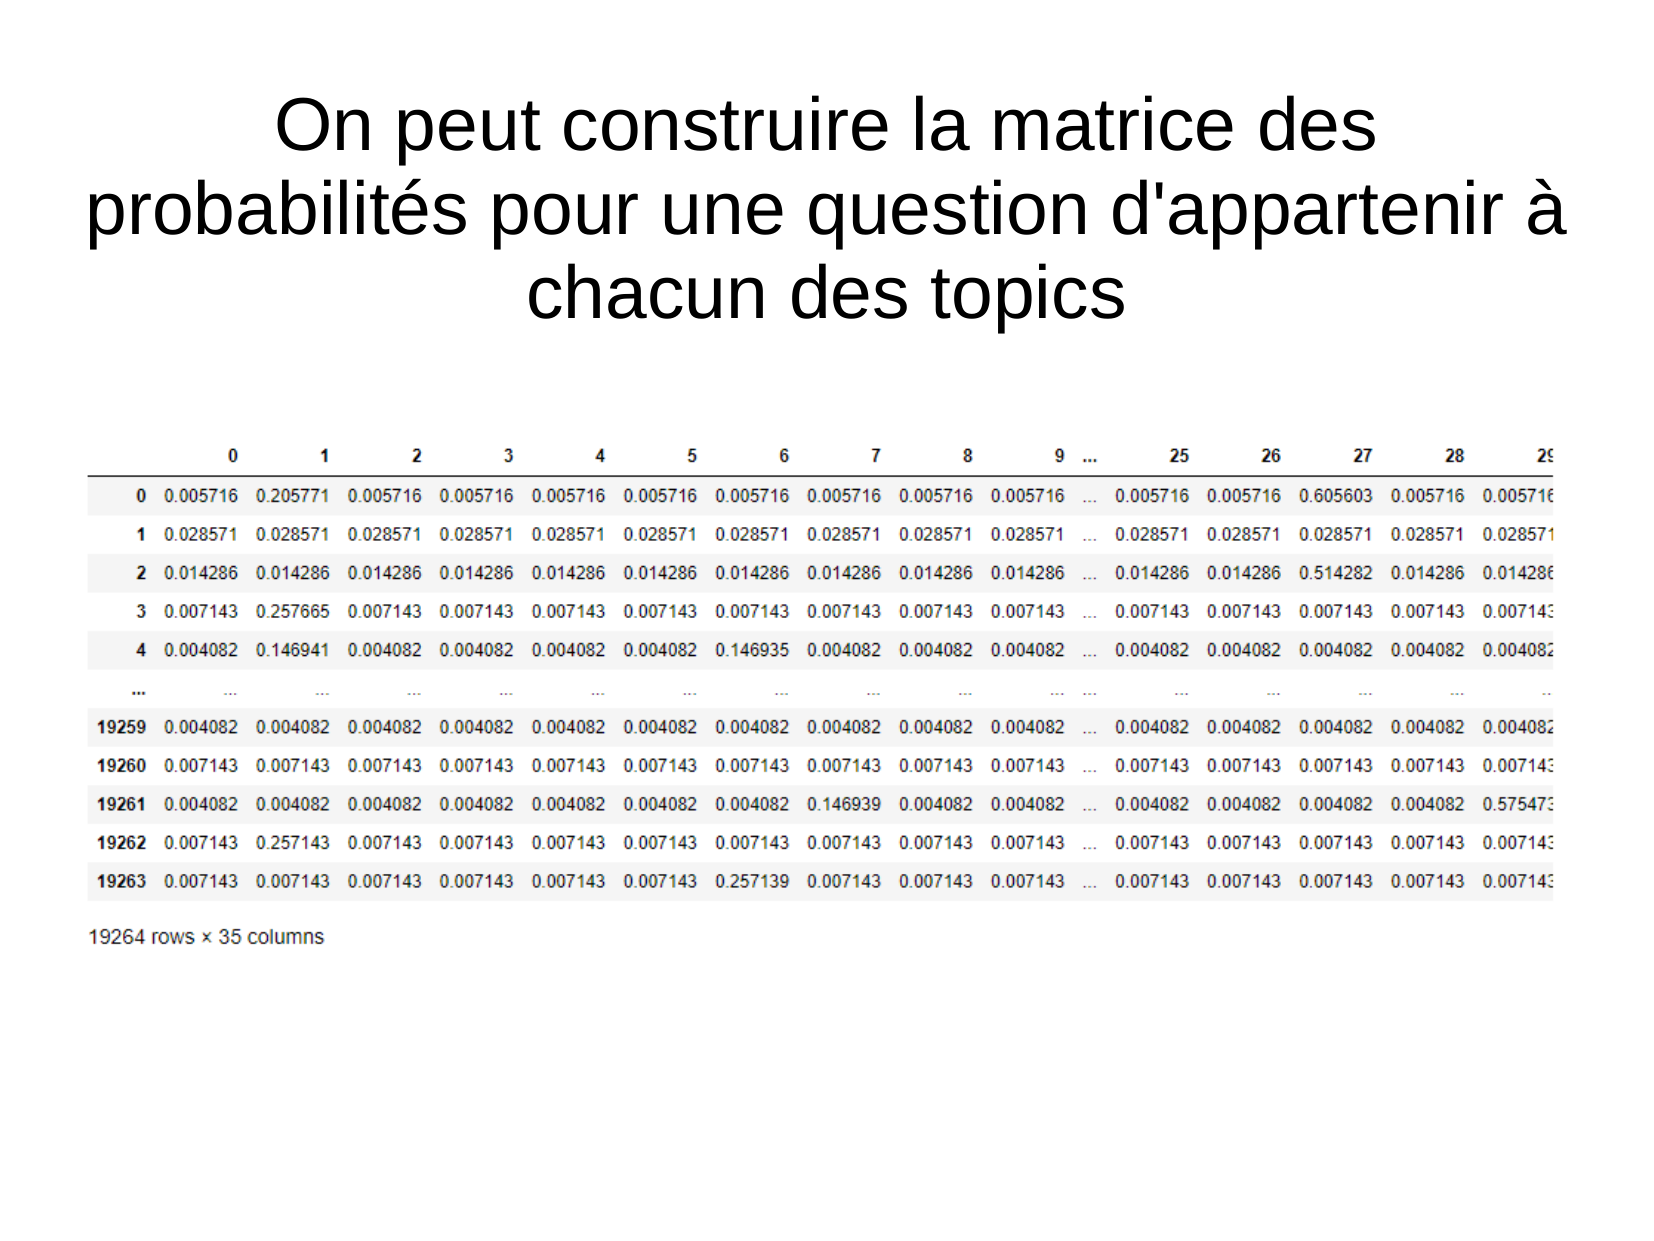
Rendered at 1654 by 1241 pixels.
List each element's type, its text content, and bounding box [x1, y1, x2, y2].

title On peut construire la matrice des probabilités pour une question d'appartenir à chacun des topics [82, 82, 1571, 335]
picture [82, 443, 1571, 956]
